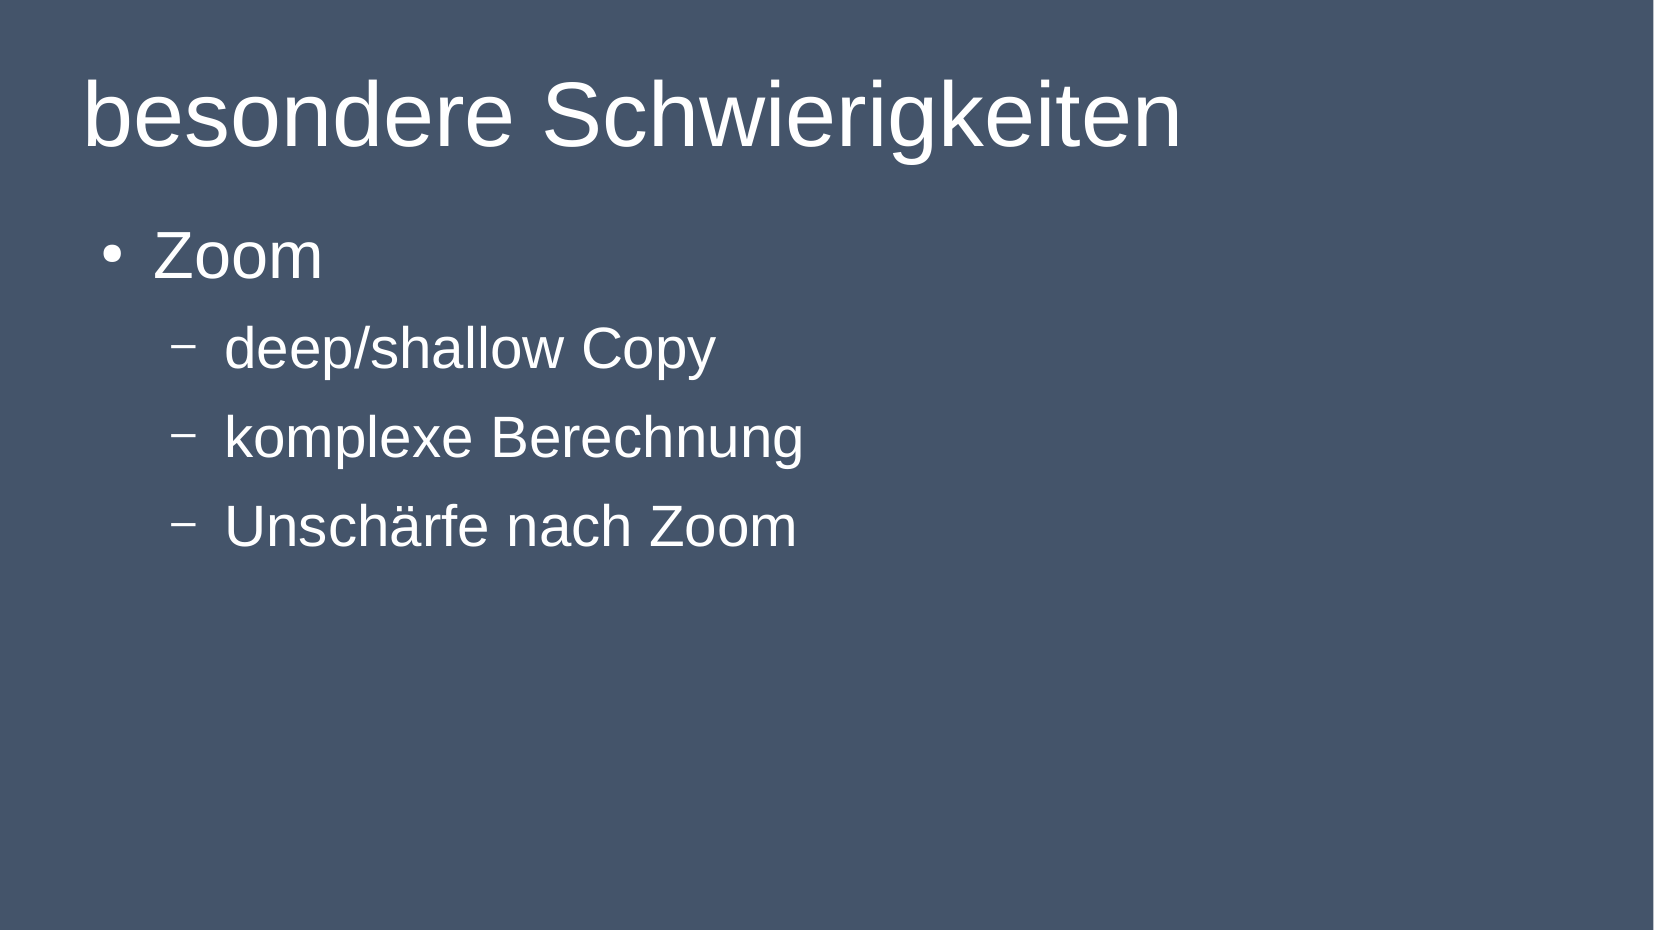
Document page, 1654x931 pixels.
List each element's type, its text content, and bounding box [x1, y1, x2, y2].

title besondere Schwierigkeiten [82, 37, 1571, 193]
list Zoom deep/shallow Copy komplexe Berechnung Unschärfe nach Zoom [82, 217, 1571, 758]
